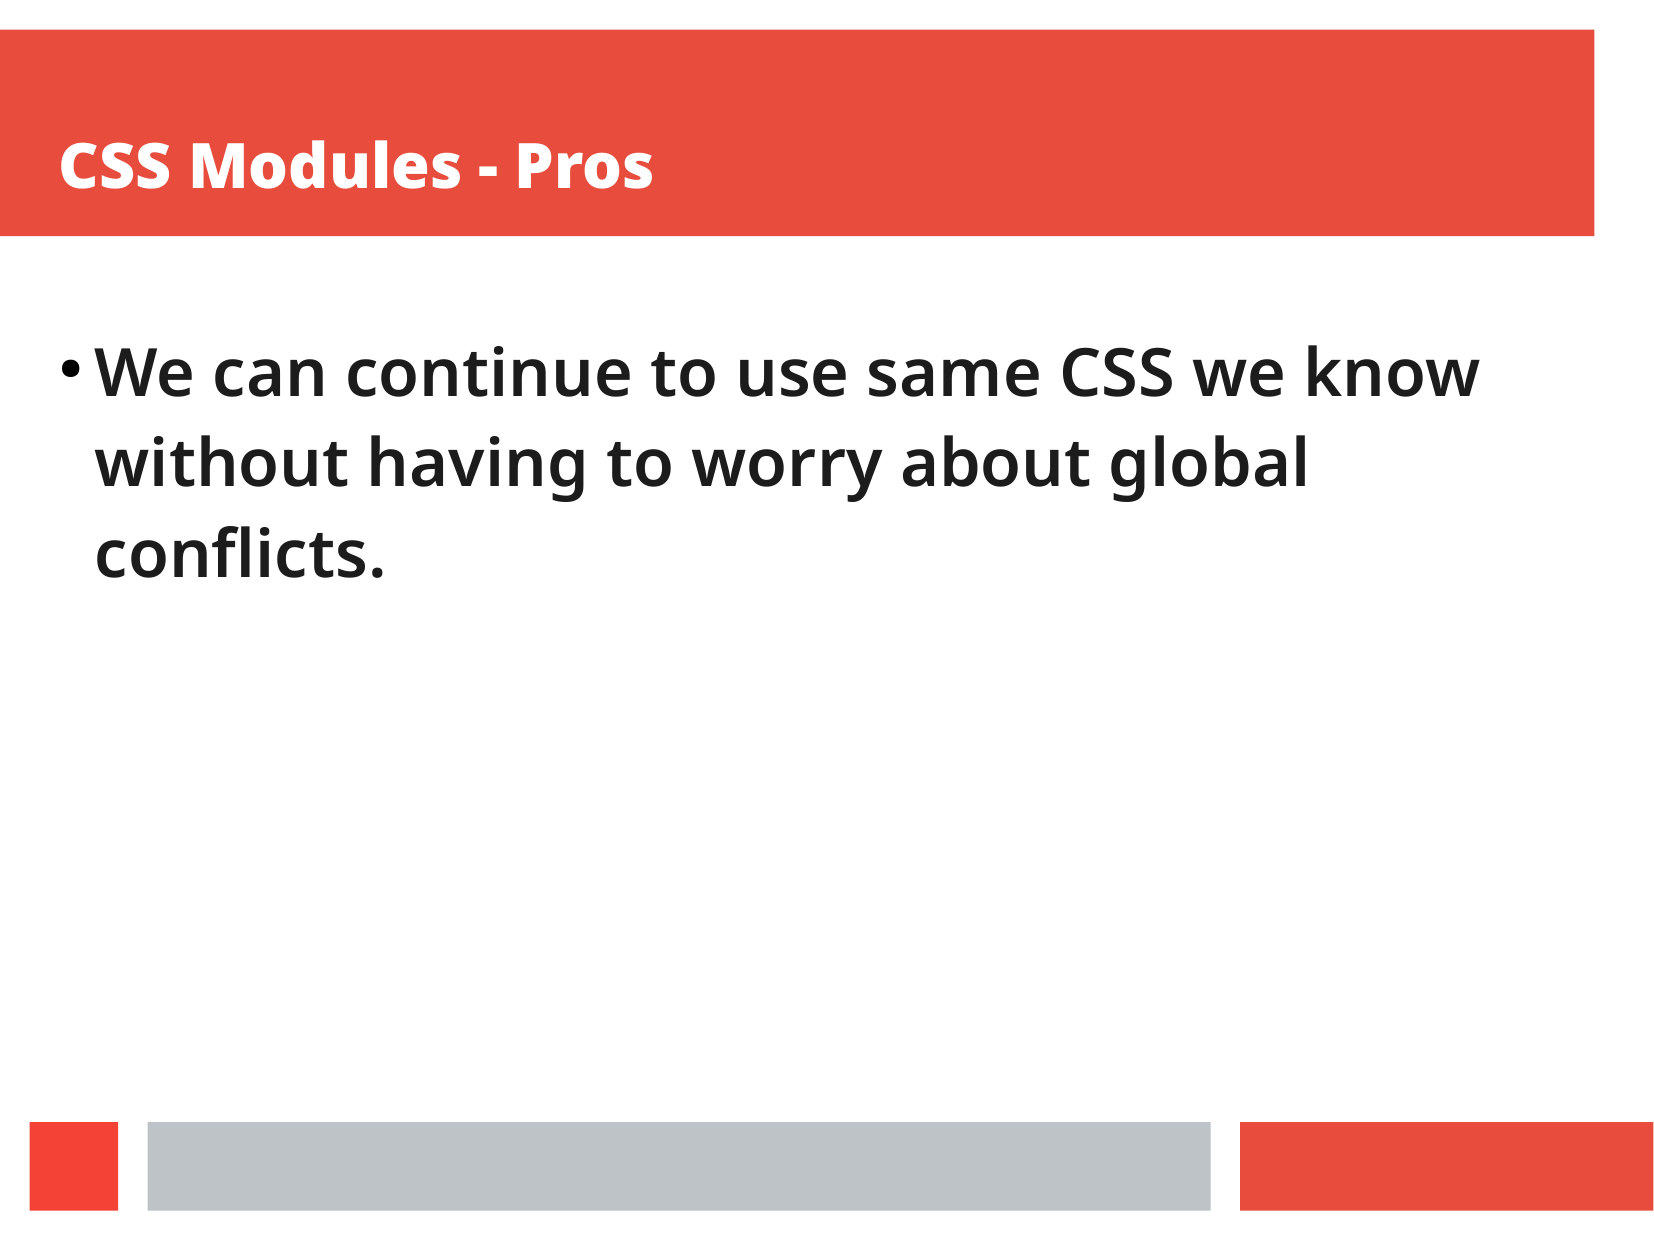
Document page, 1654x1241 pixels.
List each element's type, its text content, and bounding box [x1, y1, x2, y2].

title CSS Modules - Pros [59, 59, 1595, 207]
list We can continue to use same CSS we know without having to worry about global conflicts. [59, 324, 1565, 1093]
